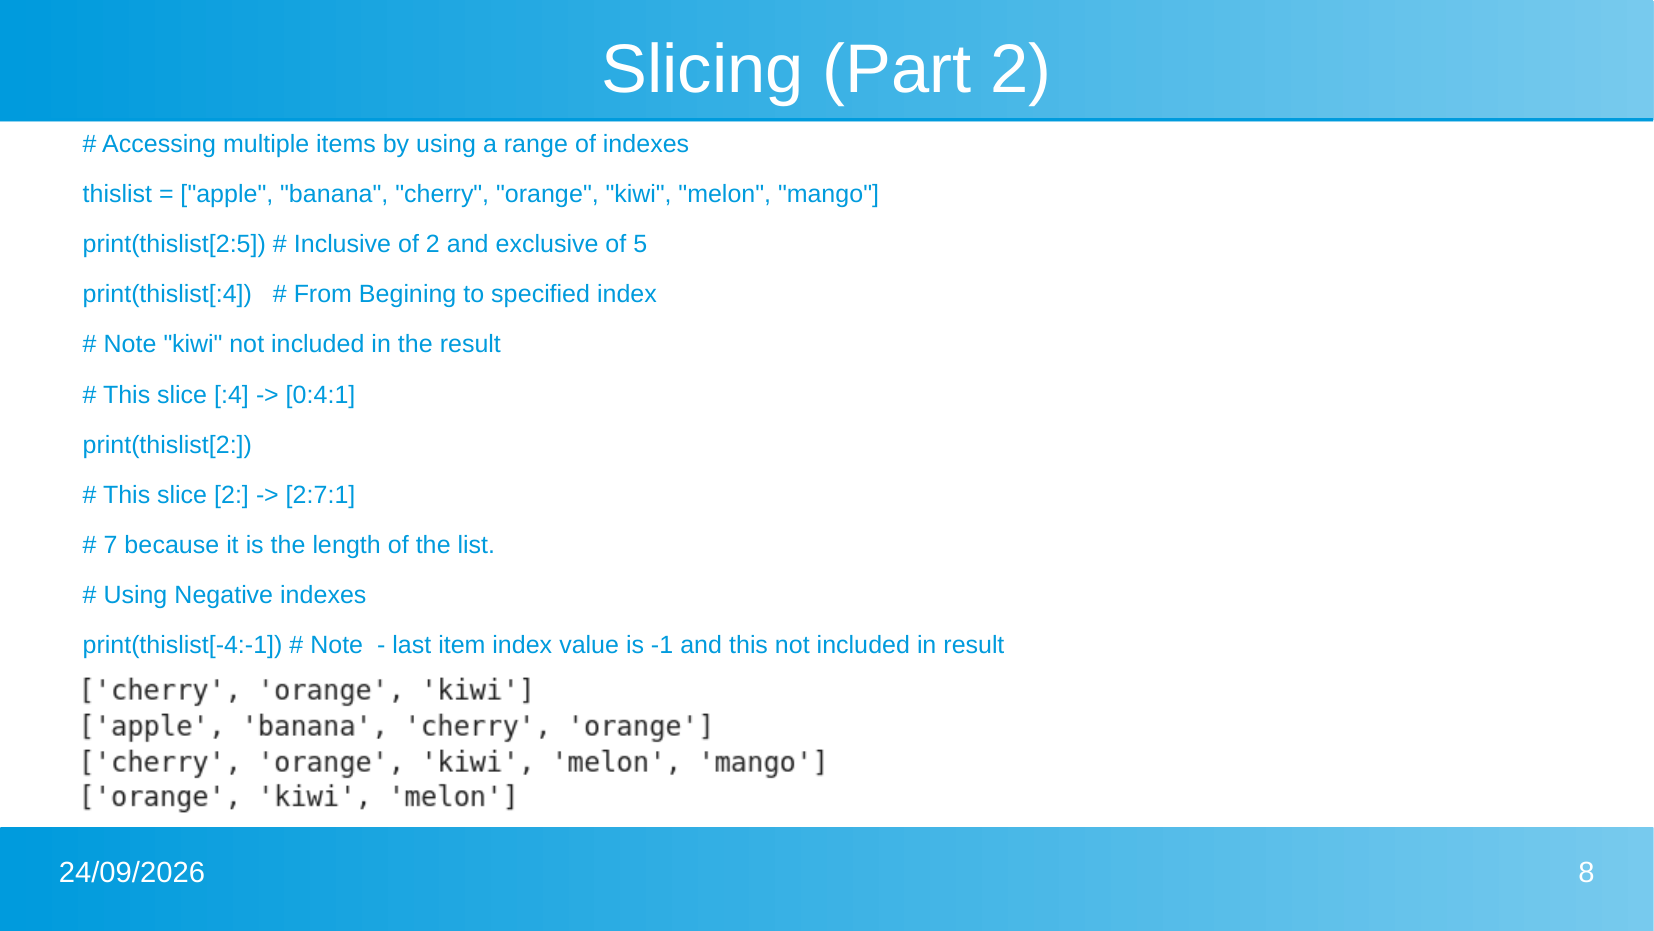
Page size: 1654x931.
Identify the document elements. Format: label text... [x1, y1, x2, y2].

title Slicing (Part 2) [59, 29, 1595, 108]
picture [76, 667, 835, 822]
list # Accessing multiple items by using a range of indexes thislist = ["apple", "banana", "cherry", "orange", "kiwi", "melon", "mango"] print(thislist[2:5]) # Inclusive of 2 and exclusive of 5 print(thislist[:4]) # From Begining to specified index # Note "kiwi" not included in the result # This slice [:4] -> [0:4:1] print(thislist[2:]) # This slice [2:] -> [2:7:1] # 7 because it is the length of the list. # Using Negative indexes print(thislist[-4:-1]) # Note - last item index value is -1 and this not included in result [11, 129, 1607, 780]
